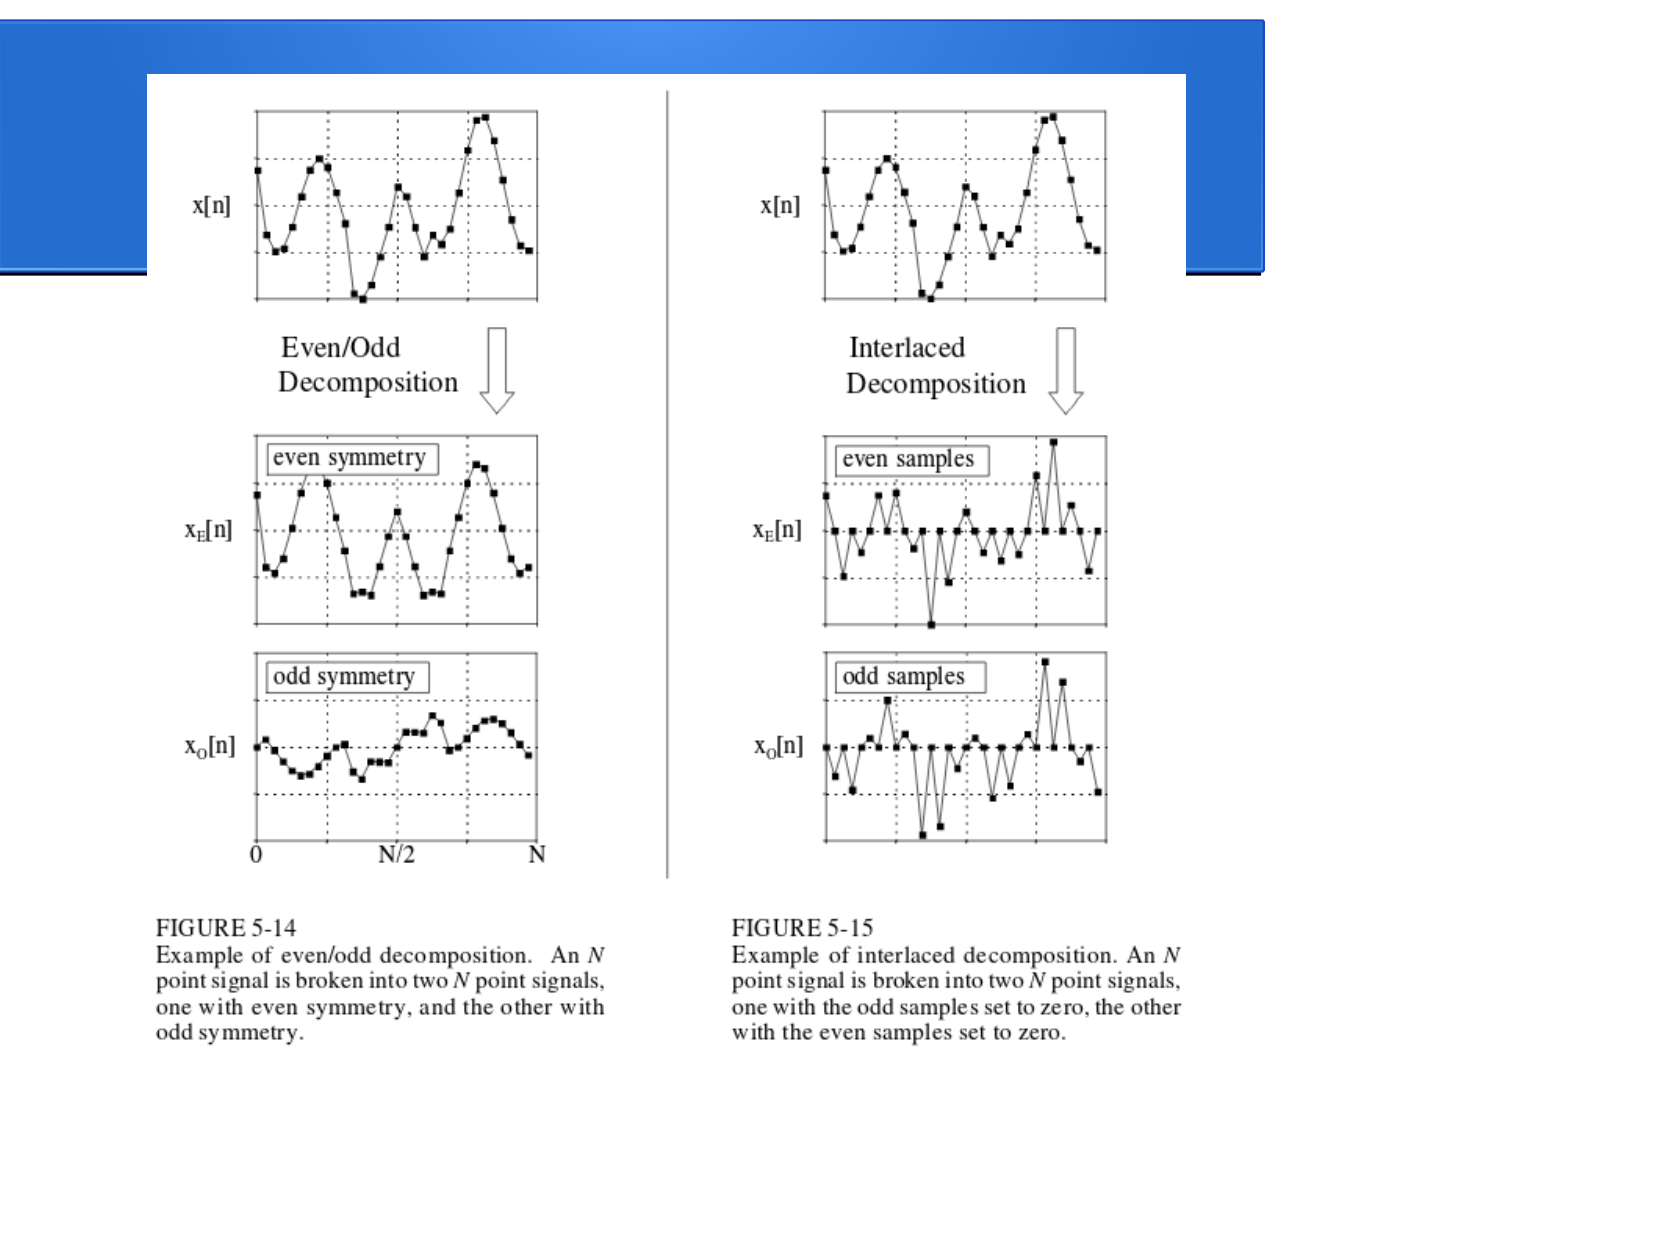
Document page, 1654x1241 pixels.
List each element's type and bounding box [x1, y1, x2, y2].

picture [147, 74, 1186, 1057]
